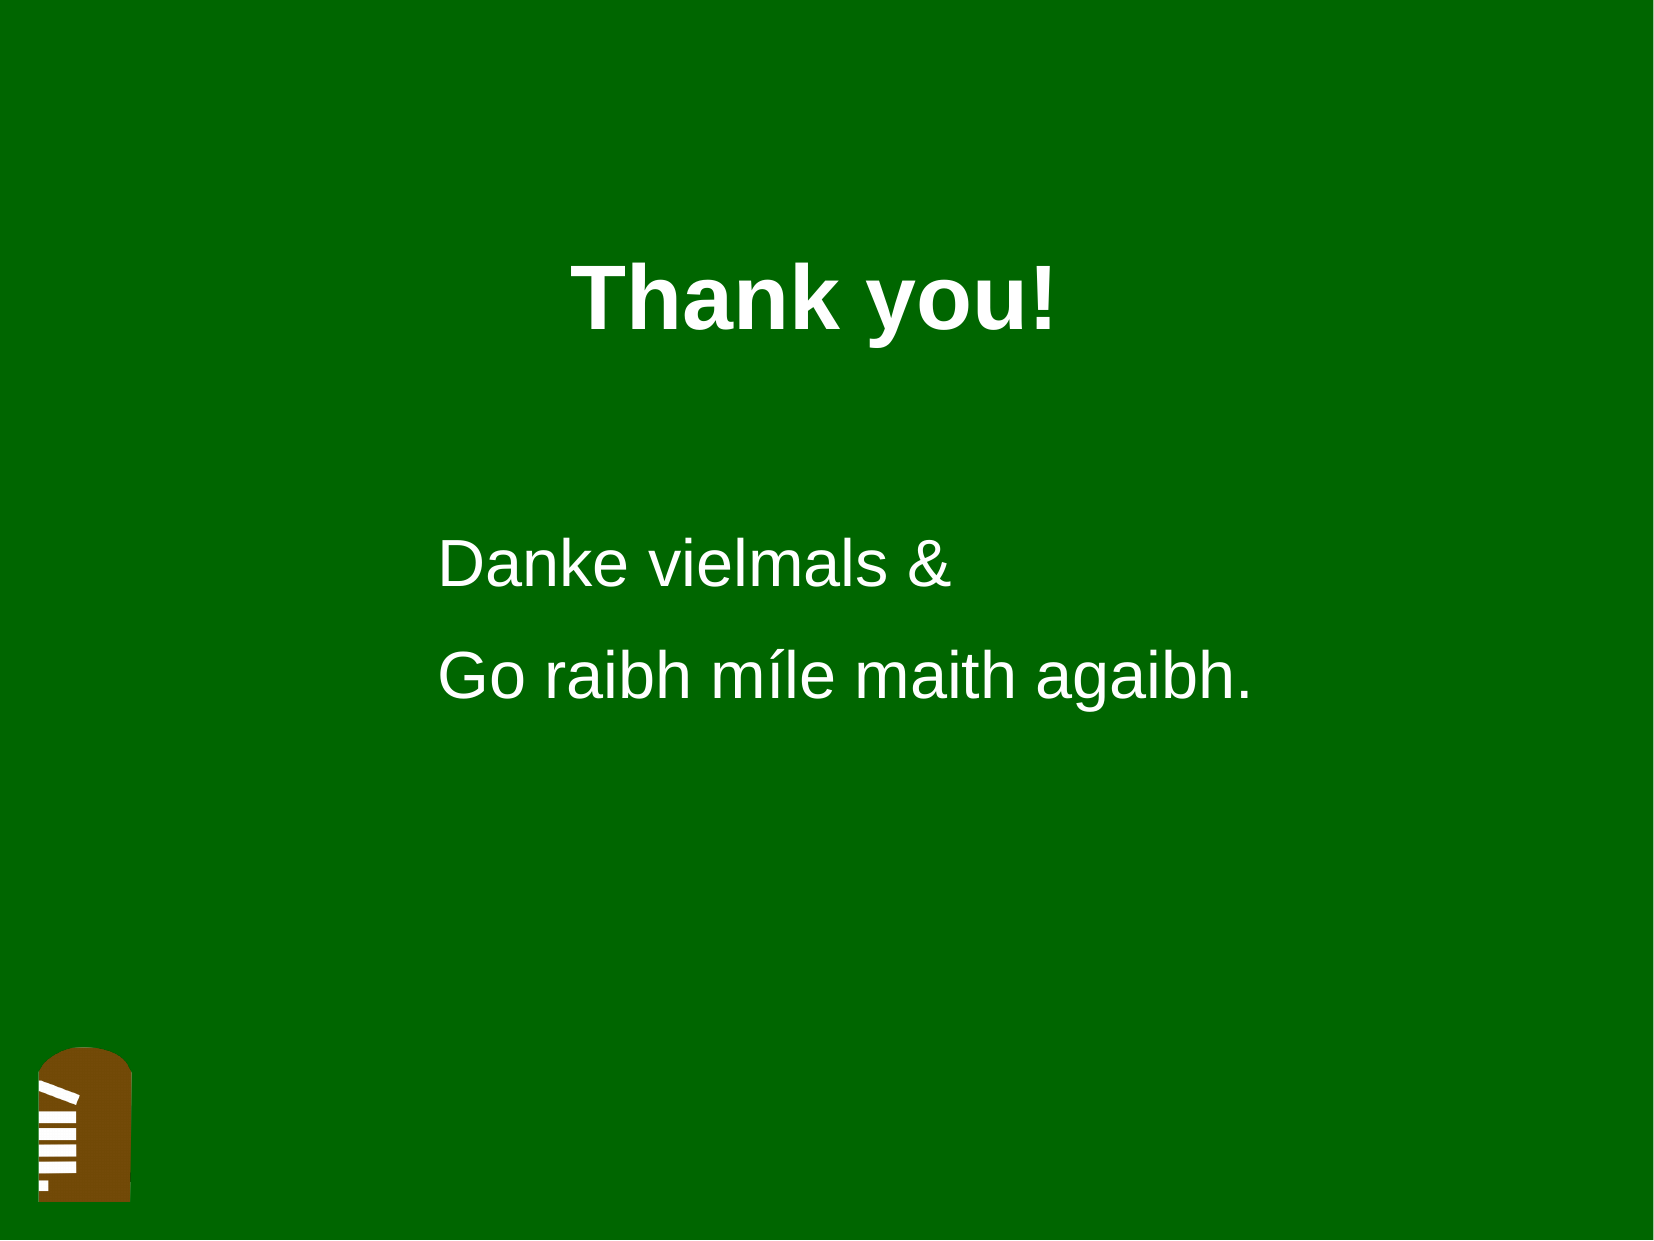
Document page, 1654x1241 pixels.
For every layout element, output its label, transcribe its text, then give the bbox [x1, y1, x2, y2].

subtitle Danke vielmals & Go raibh míle maith agaibh. [401, 494, 1312, 707]
picture [0, 1032, 178, 1217]
title Thank you! [70, 194, 1560, 402]
